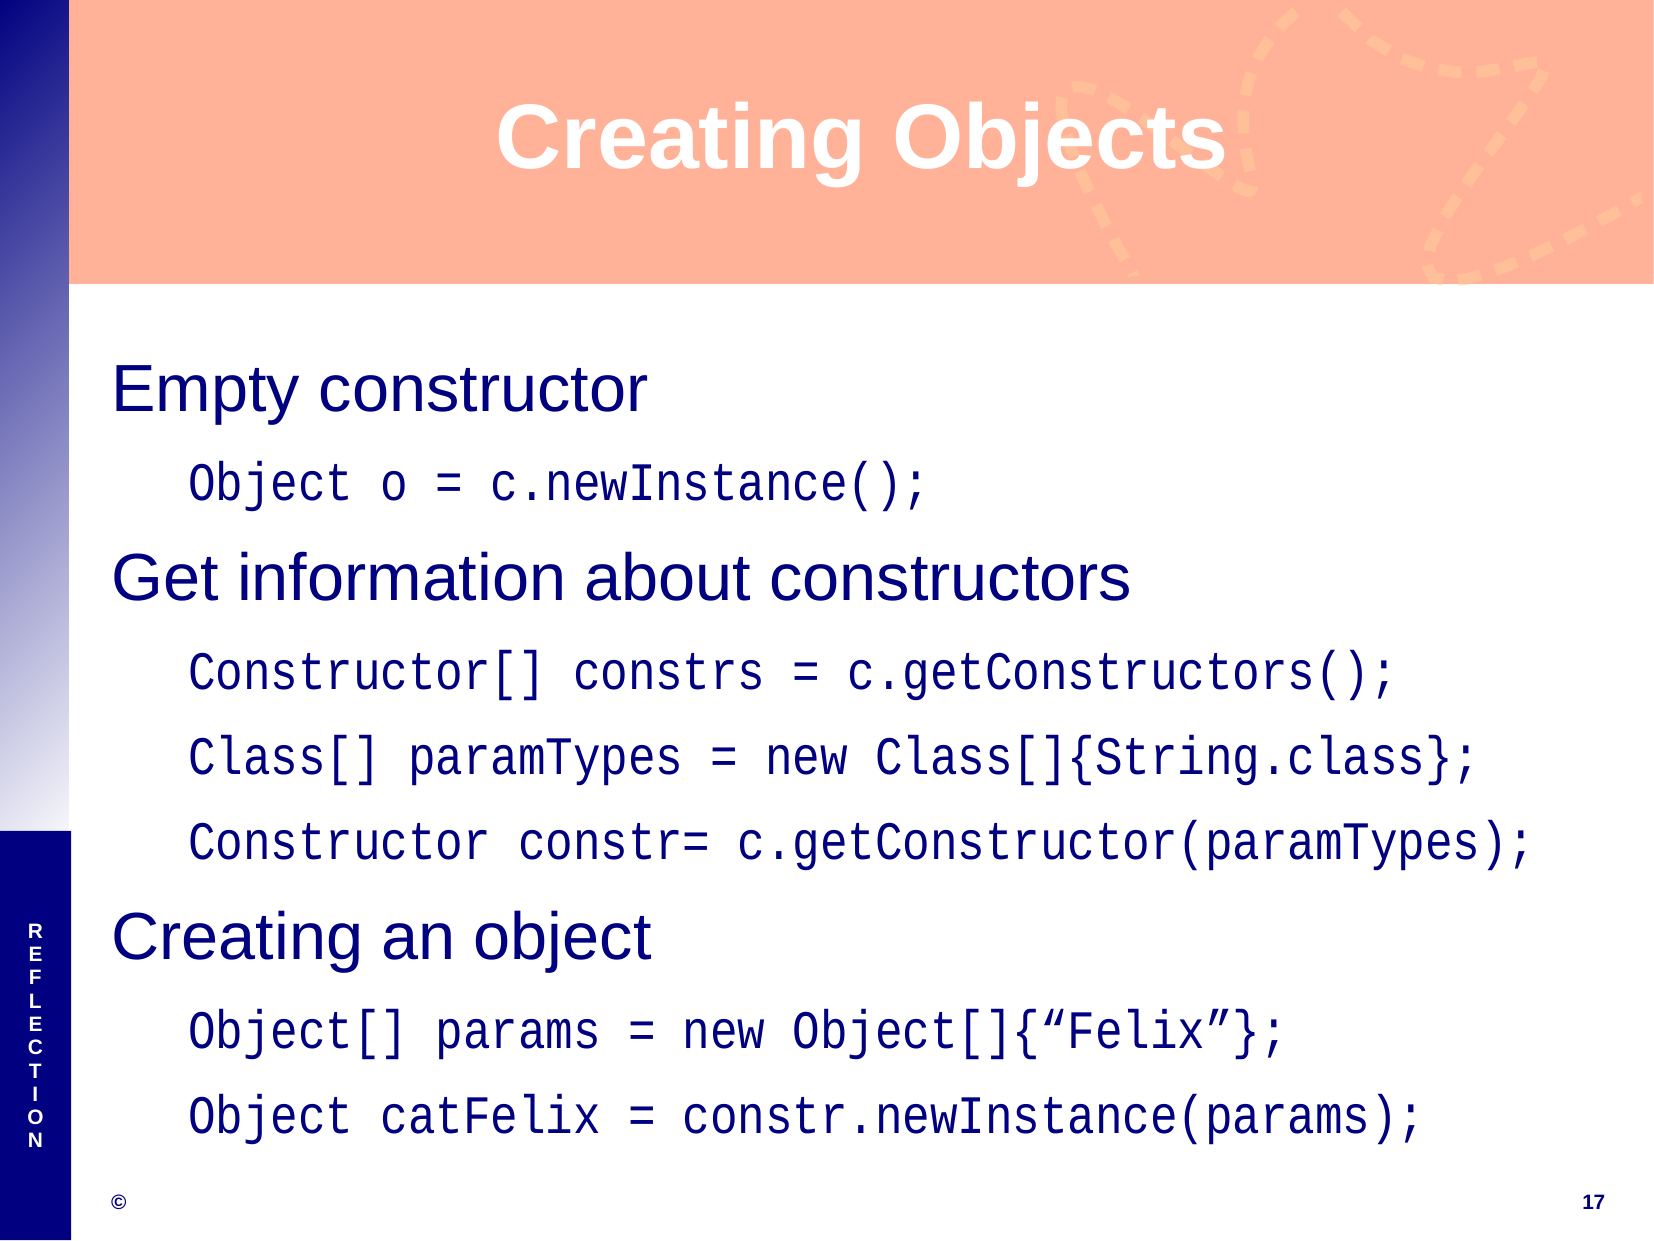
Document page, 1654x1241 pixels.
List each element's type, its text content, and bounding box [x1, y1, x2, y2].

text_box R E F L E C T I O N [0, 830, 71, 1241]
list Empty constructor Object o = c.newInstance(); Get information about constructors Constructor[] constrs = c.getConstructors(); Class[] paramTypes = new Class[]{String.class}; Constructor constr= c.getConstructor(paramTypes); Creating an object Object[] params = new Object[]{“Felix”}; Object catFelix = constr.newInstance(params); [117, 350, 1607, 1151]
title Creating Objects [70, 33, 1654, 241]
